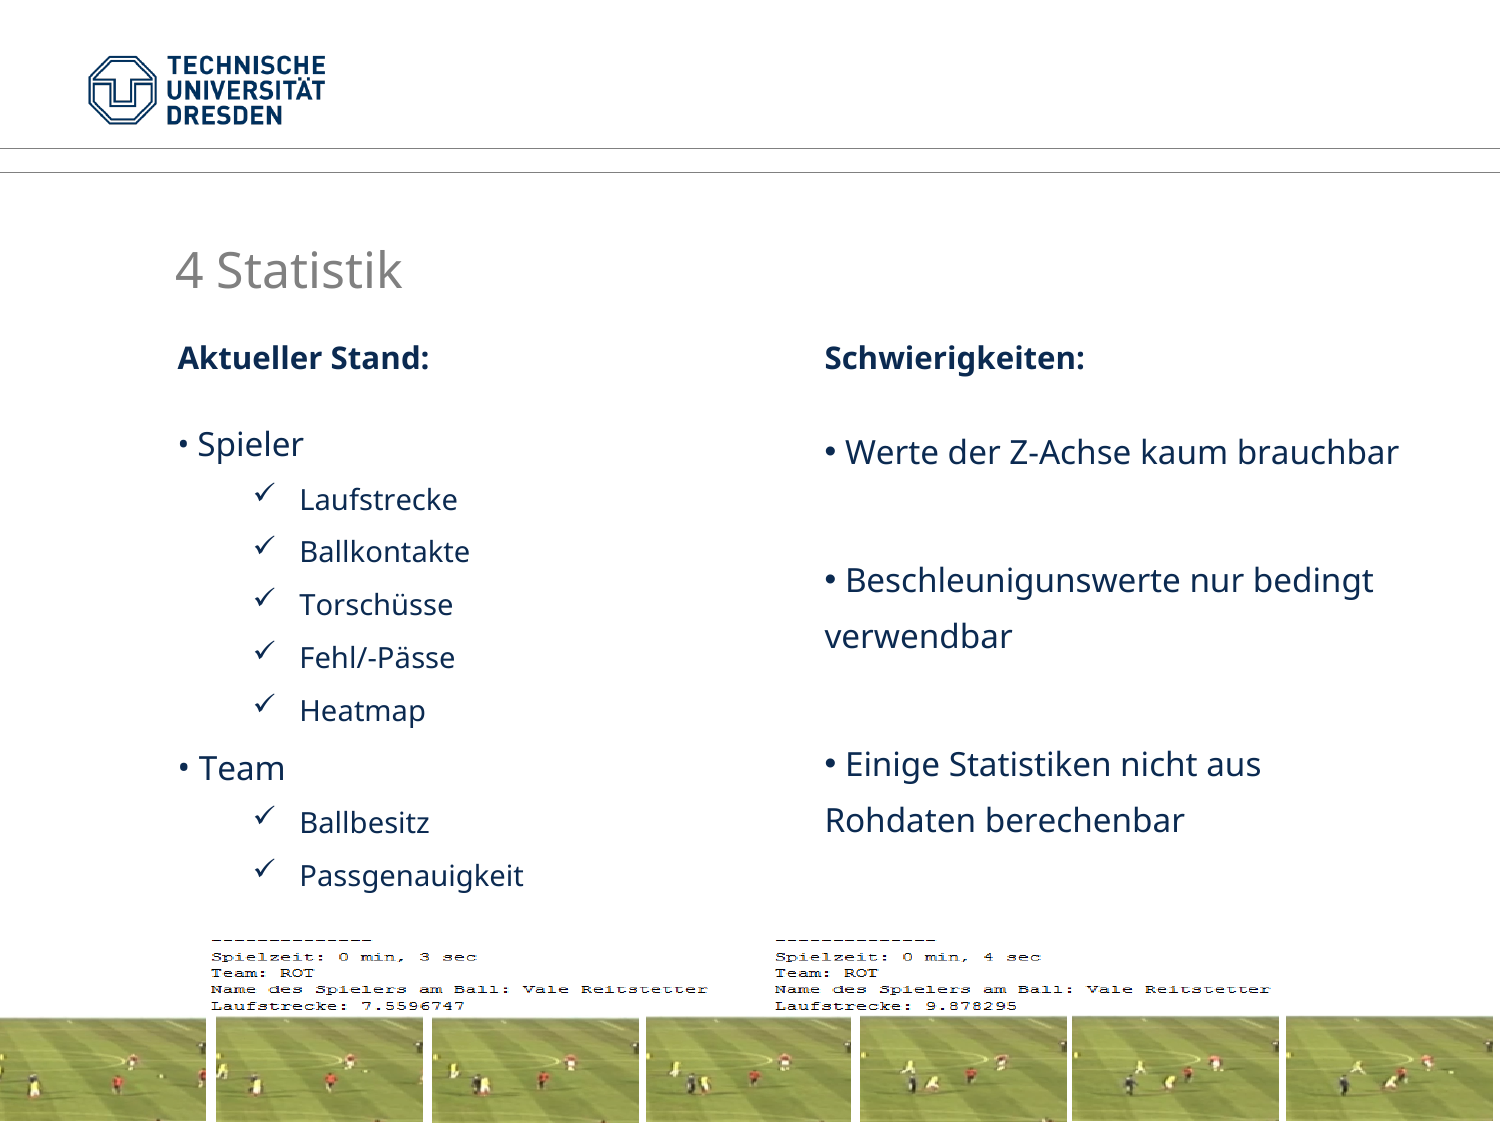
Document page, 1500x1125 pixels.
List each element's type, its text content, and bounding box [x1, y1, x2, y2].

picture [0, 933, 1500, 1125]
picture [88, 54, 325, 125]
title 4 Statistik [160, 231, 1392, 307]
text_box Schwierigkeiten: Werte der Z-Achse kaum brauchbar Beschleunigunswerte nur bedingt verwendbar Einige Statistiken nicht aus Rohdaten berechenbar [809, 334, 1421, 933]
list Aktueller Stand: Spieler Laufstrecke Ballkontakte Torschüsse Fehl/-Pässe Heatmap Team Ballbesitz Passgenauigkeit [162, 338, 744, 933]
